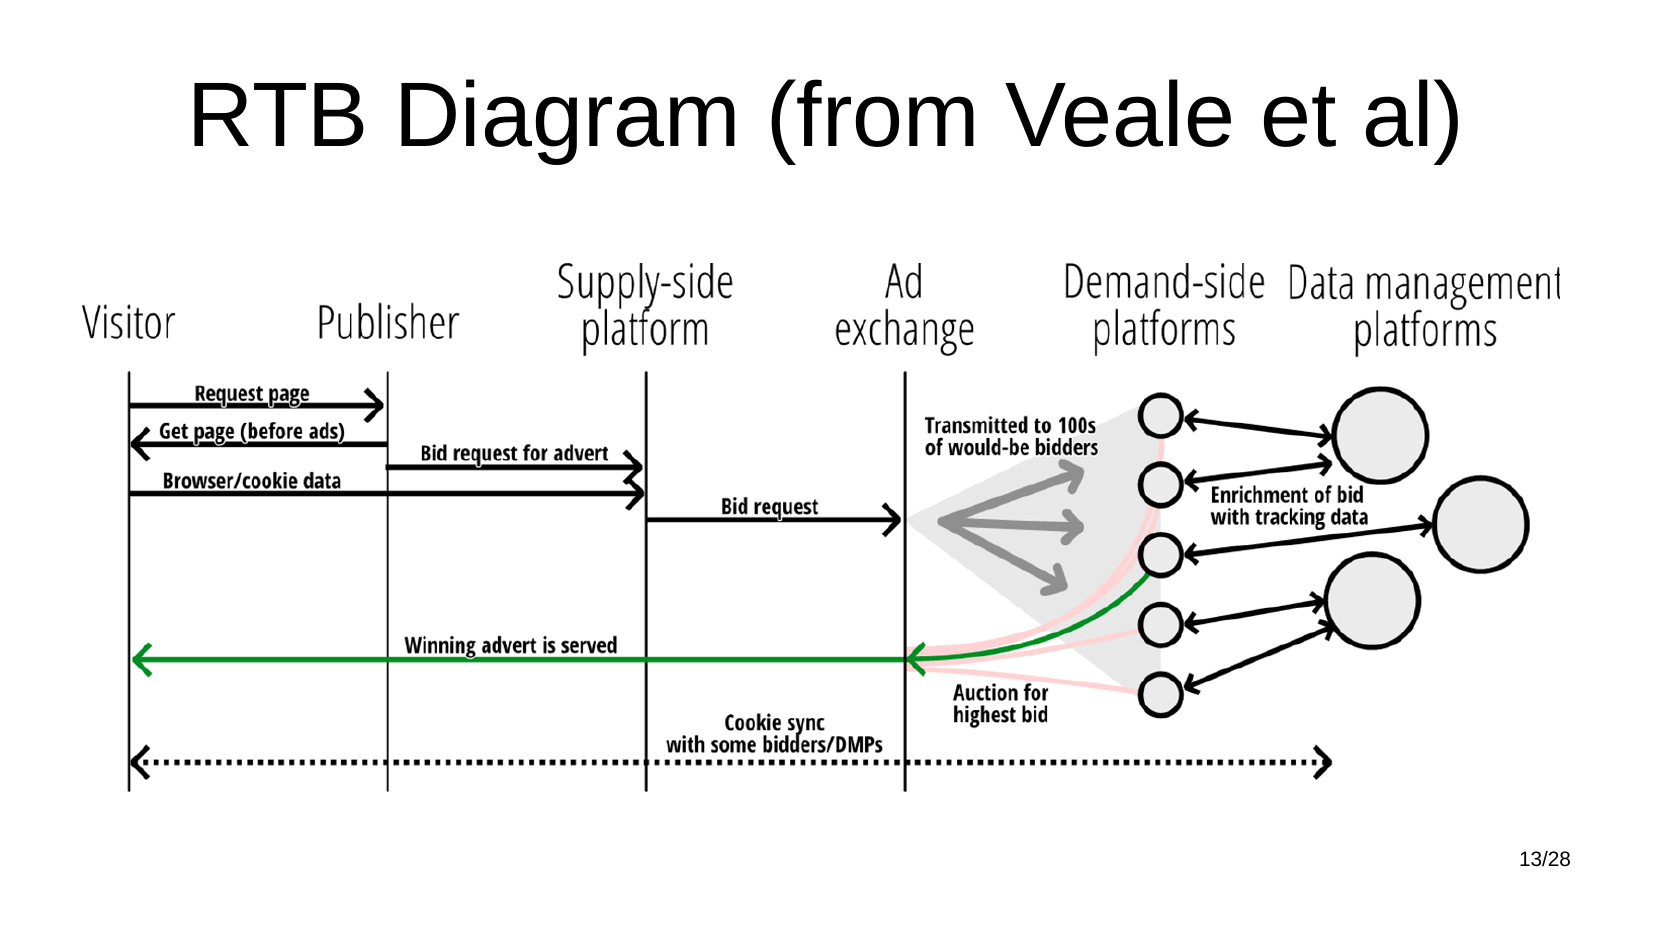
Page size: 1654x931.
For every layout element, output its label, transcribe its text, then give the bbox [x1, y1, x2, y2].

title RTB Diagram (from Veale et al) [82, 37, 1571, 193]
picture [82, 263, 1560, 792]
